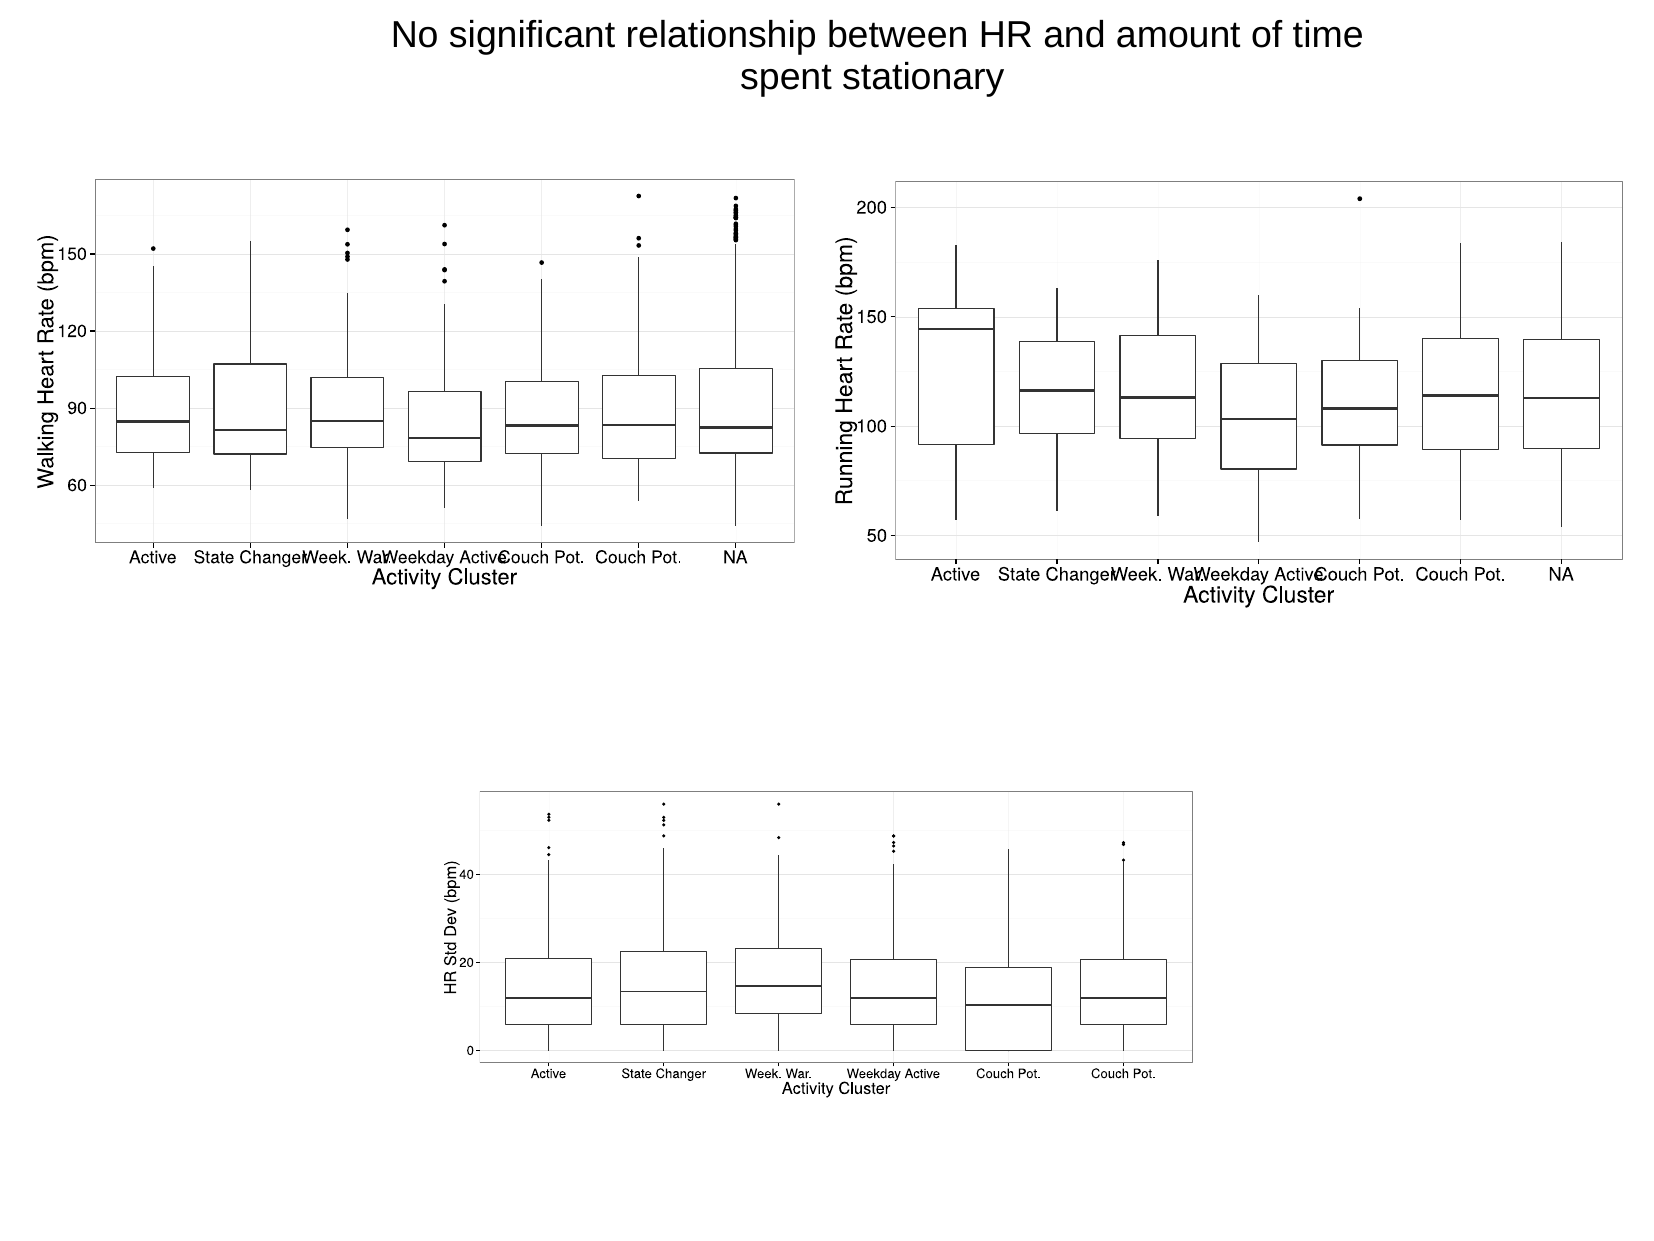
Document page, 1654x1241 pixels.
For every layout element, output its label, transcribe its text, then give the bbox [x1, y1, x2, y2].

picture [435, 780, 1205, 1103]
picture [24, 163, 811, 597]
picture [822, 165, 1639, 616]
text_box No significant relationship between HR and amount of time spent stationary [360, 6, 1396, 106]
